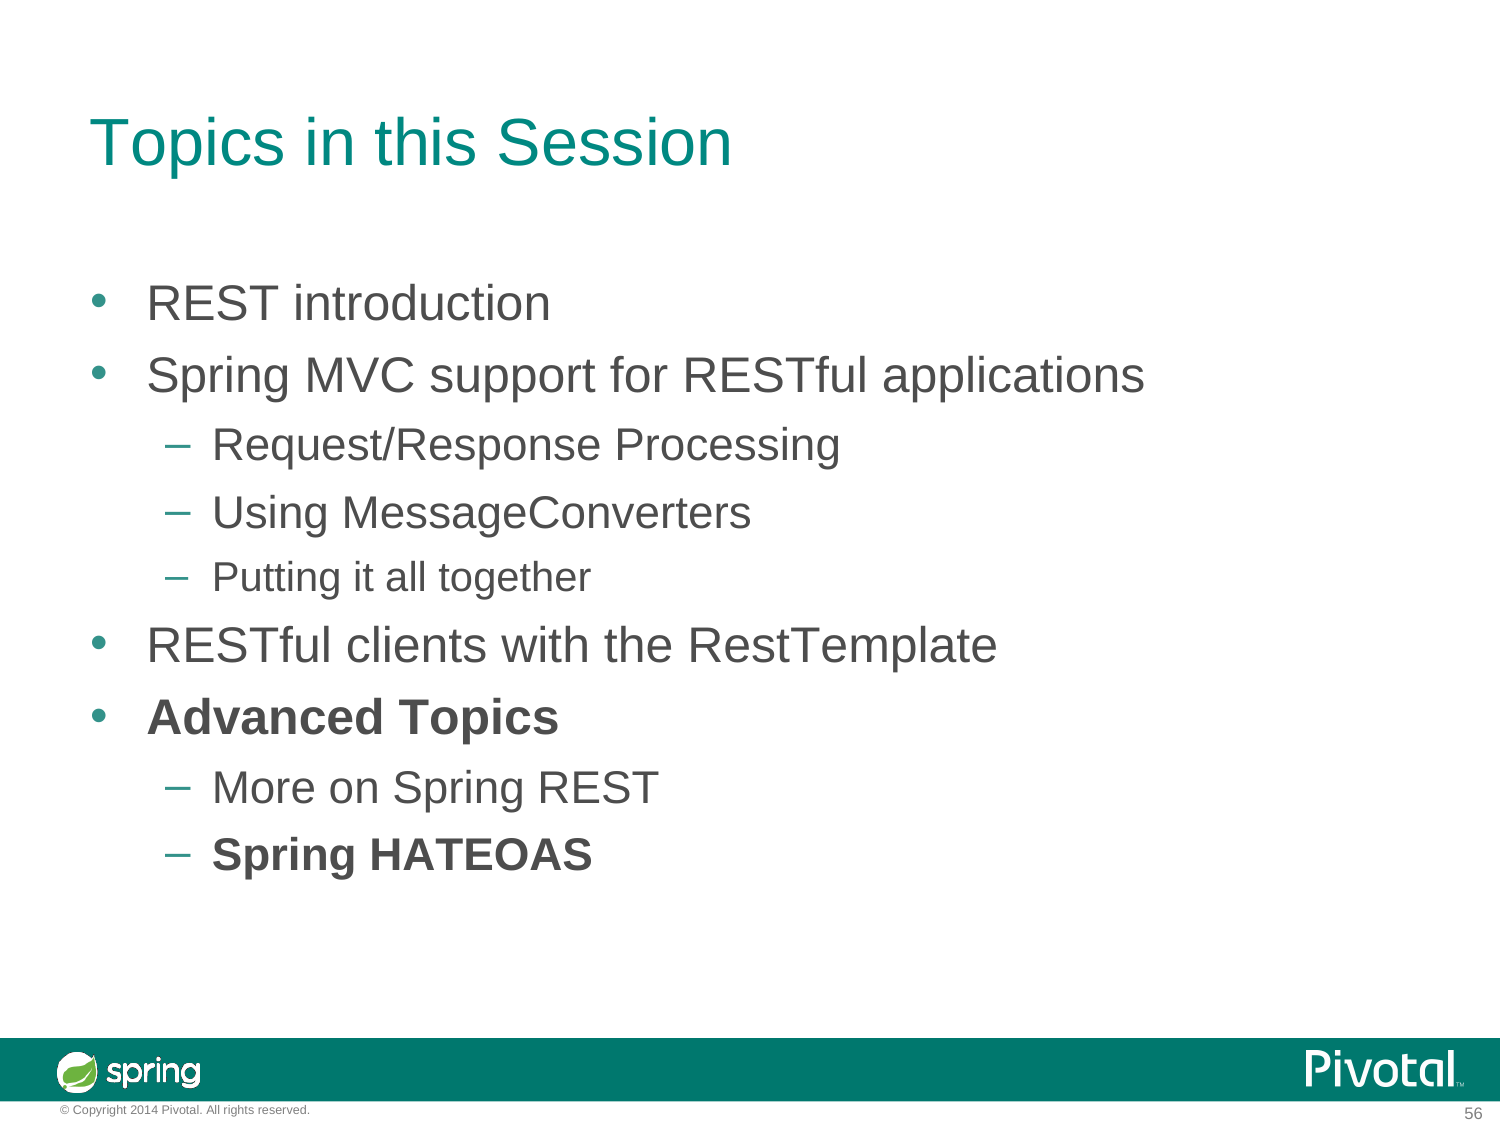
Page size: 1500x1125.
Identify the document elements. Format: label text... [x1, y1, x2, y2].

picture [32, 1041, 210, 1103]
title Topics in this Session [75, 45, 1426, 233]
picture [1306, 1050, 1464, 1087]
list REST introduction Spring MVC support for RESTful applications Request/Response Processing Using MessageConverters Putting it all together RESTful clients with the RestTemplate Advanced Topics More on Spring REST Spring HATEOAS [75, 262, 1426, 1005]
